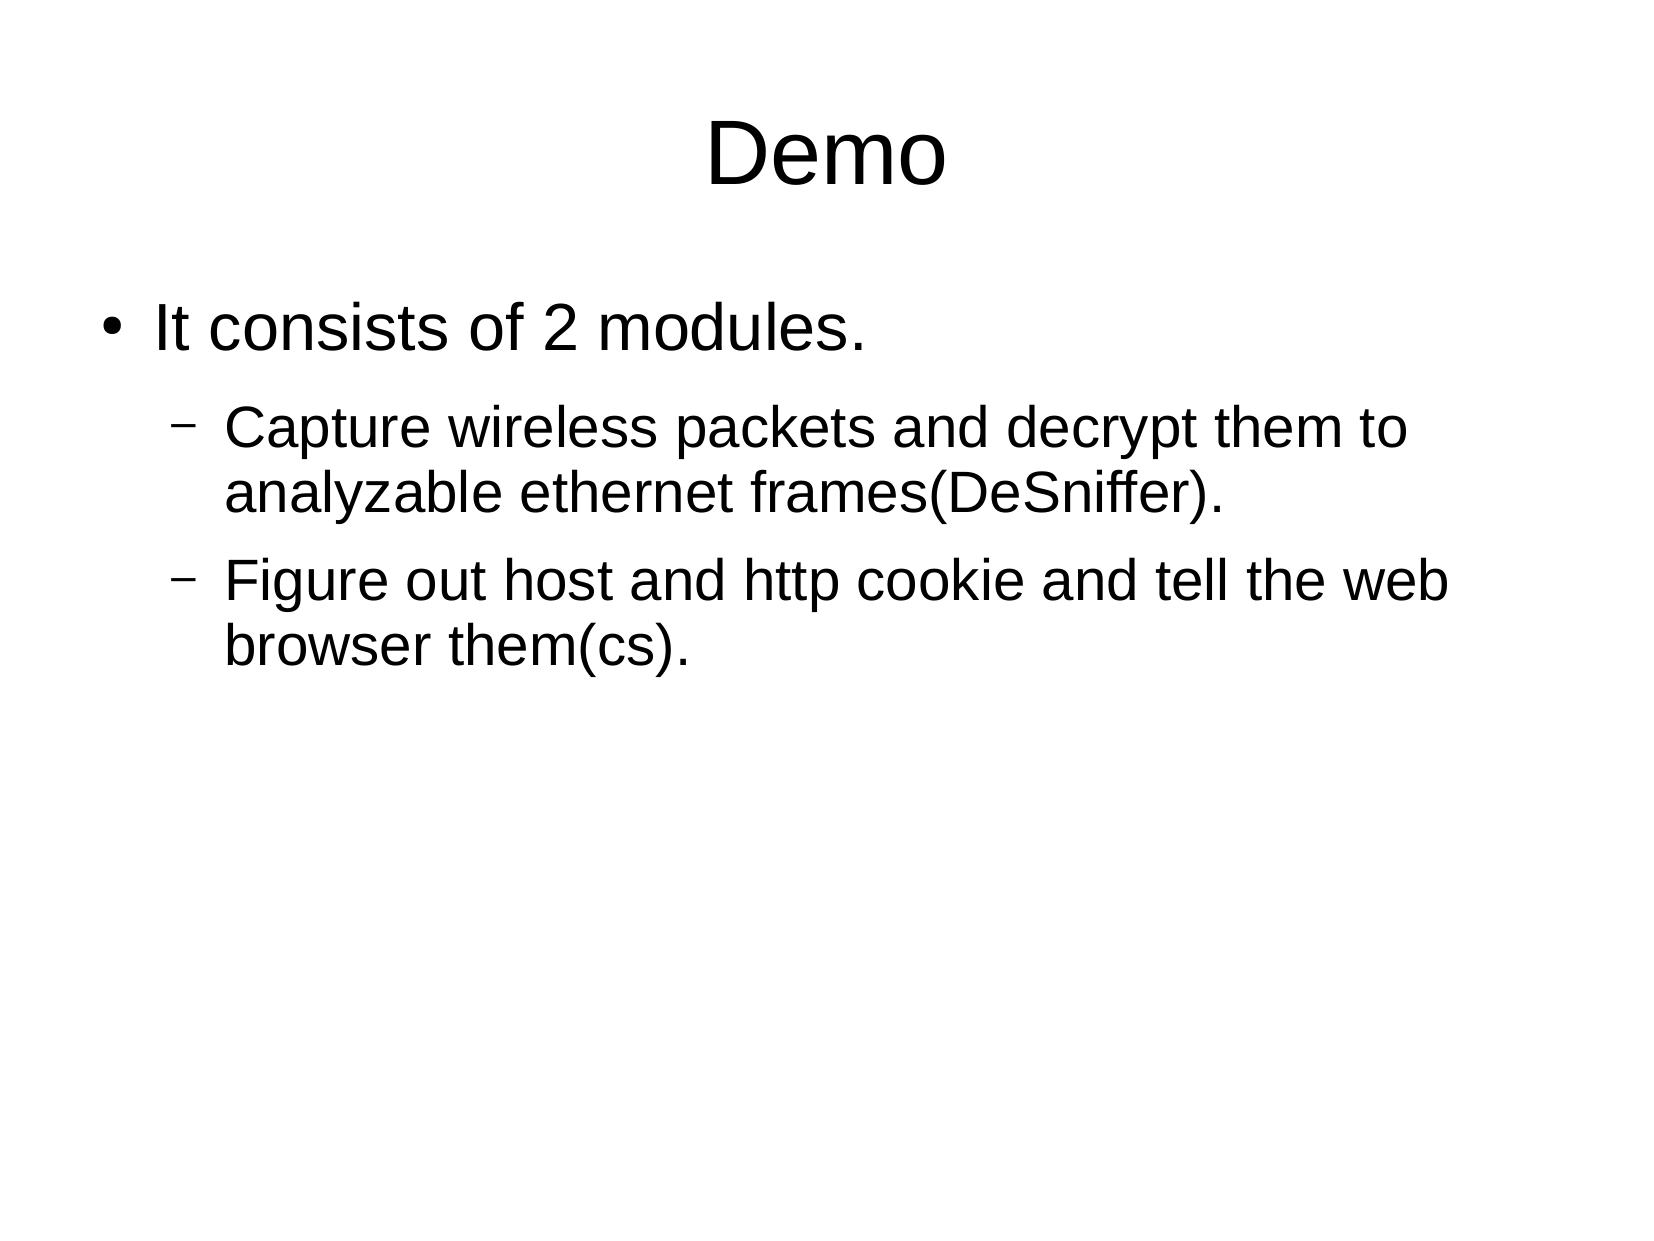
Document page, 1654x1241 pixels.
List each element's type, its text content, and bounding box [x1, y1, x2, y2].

list It consists of 2 modules. Capture wireless packets and decrypt them to analyzable ethernet frames(DeSniffer). Figure out host and http cookie and tell the web browser them(cs). [82, 290, 1571, 1010]
title Demo [82, 49, 1571, 257]
